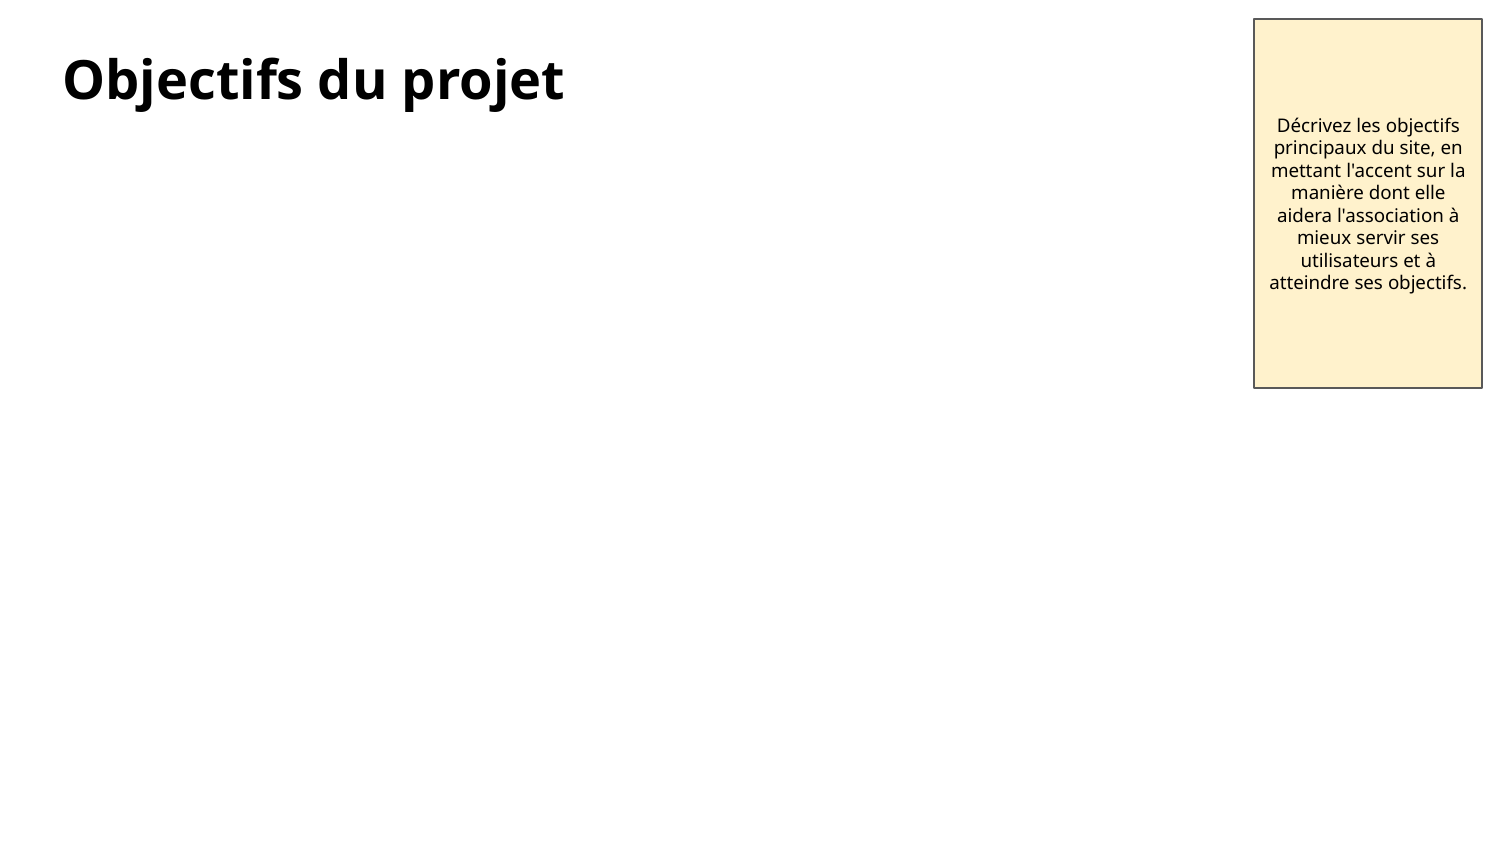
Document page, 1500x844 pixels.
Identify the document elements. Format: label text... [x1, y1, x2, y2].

text_box Décrivez les objectifs principaux du site, en mettant l'accent sur la manière dont elle aidera l'association à mieux servir ses utilisateurs et à atteindre ses objectifs. [1254, 18, 1483, 388]
text_box Objectifs du projet [51, 41, 1254, 112]
